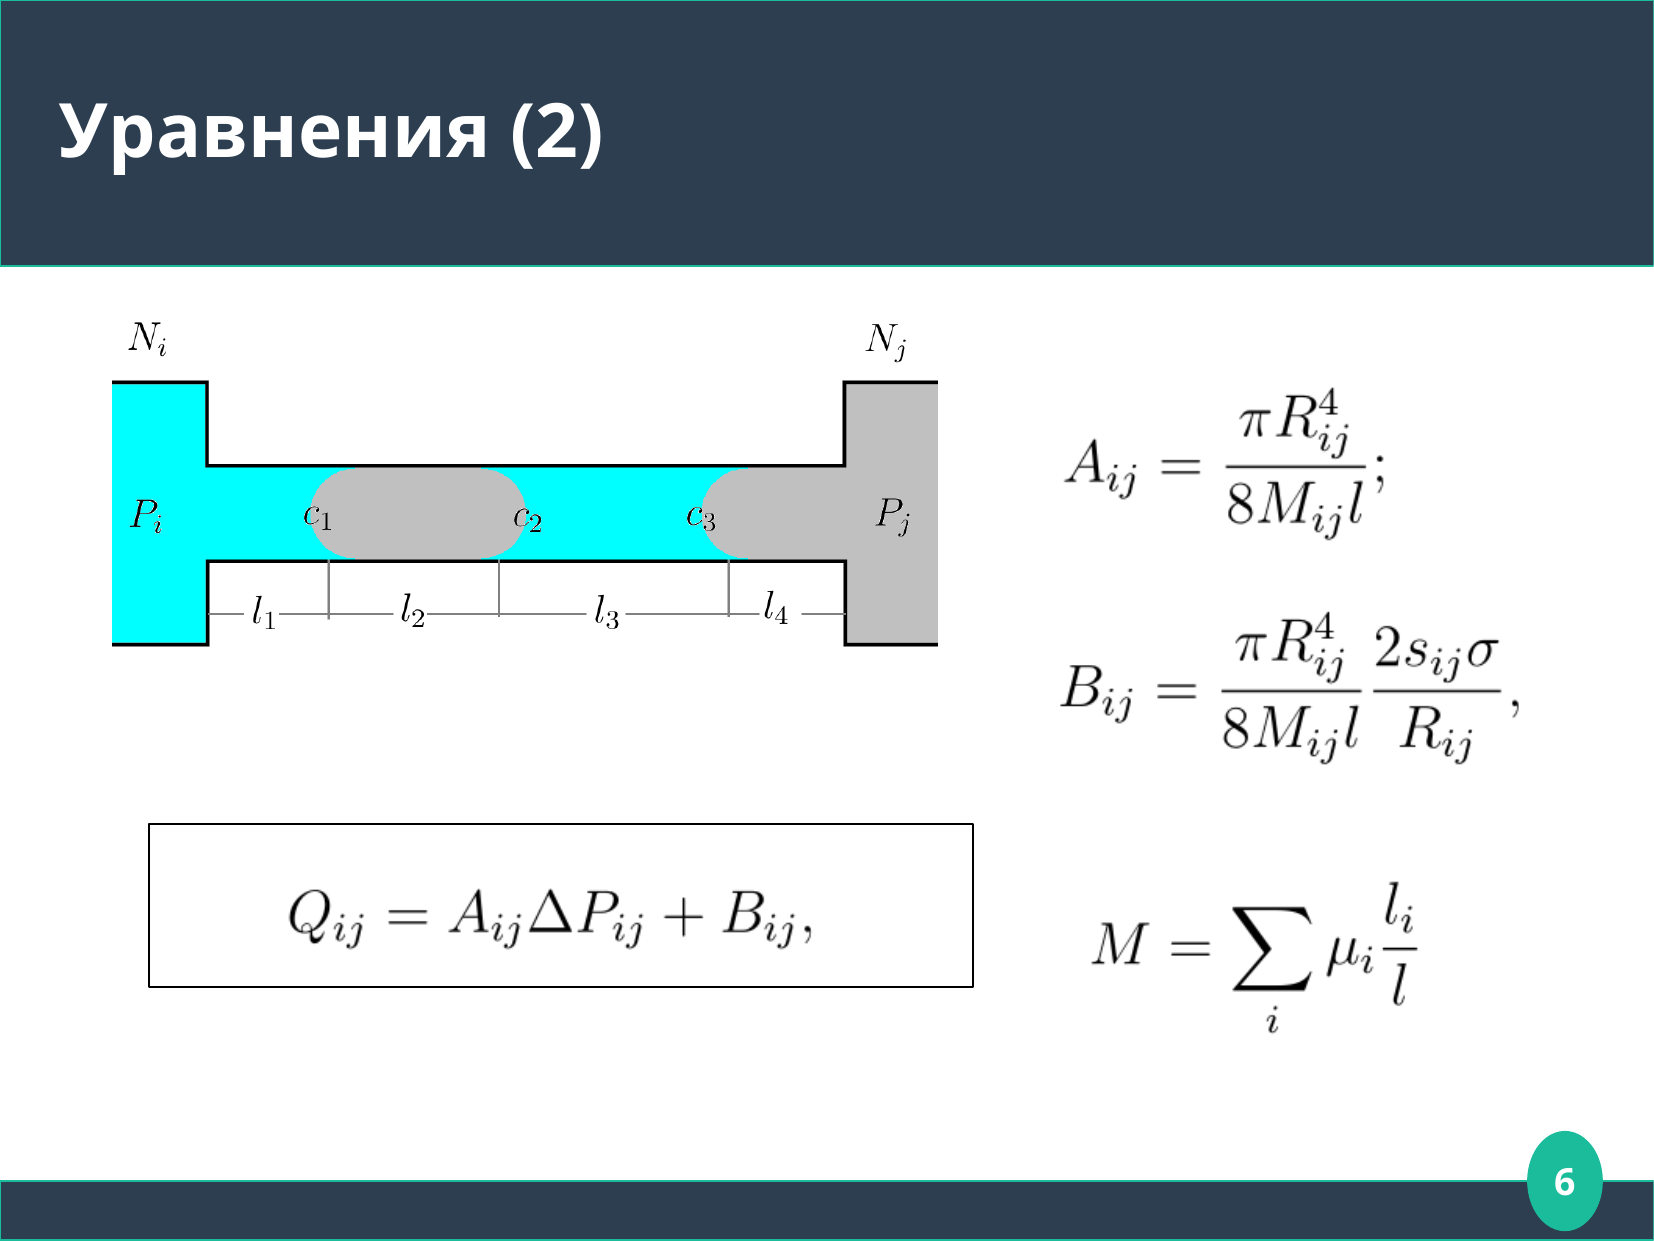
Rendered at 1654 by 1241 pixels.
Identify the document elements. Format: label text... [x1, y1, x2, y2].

picture [1059, 824, 1463, 1061]
title Уравнения (2) [59, 49, 1595, 207]
picture [112, 299, 1594, 788]
picture [150, 825, 972, 986]
picture [975, 374, 1504, 564]
